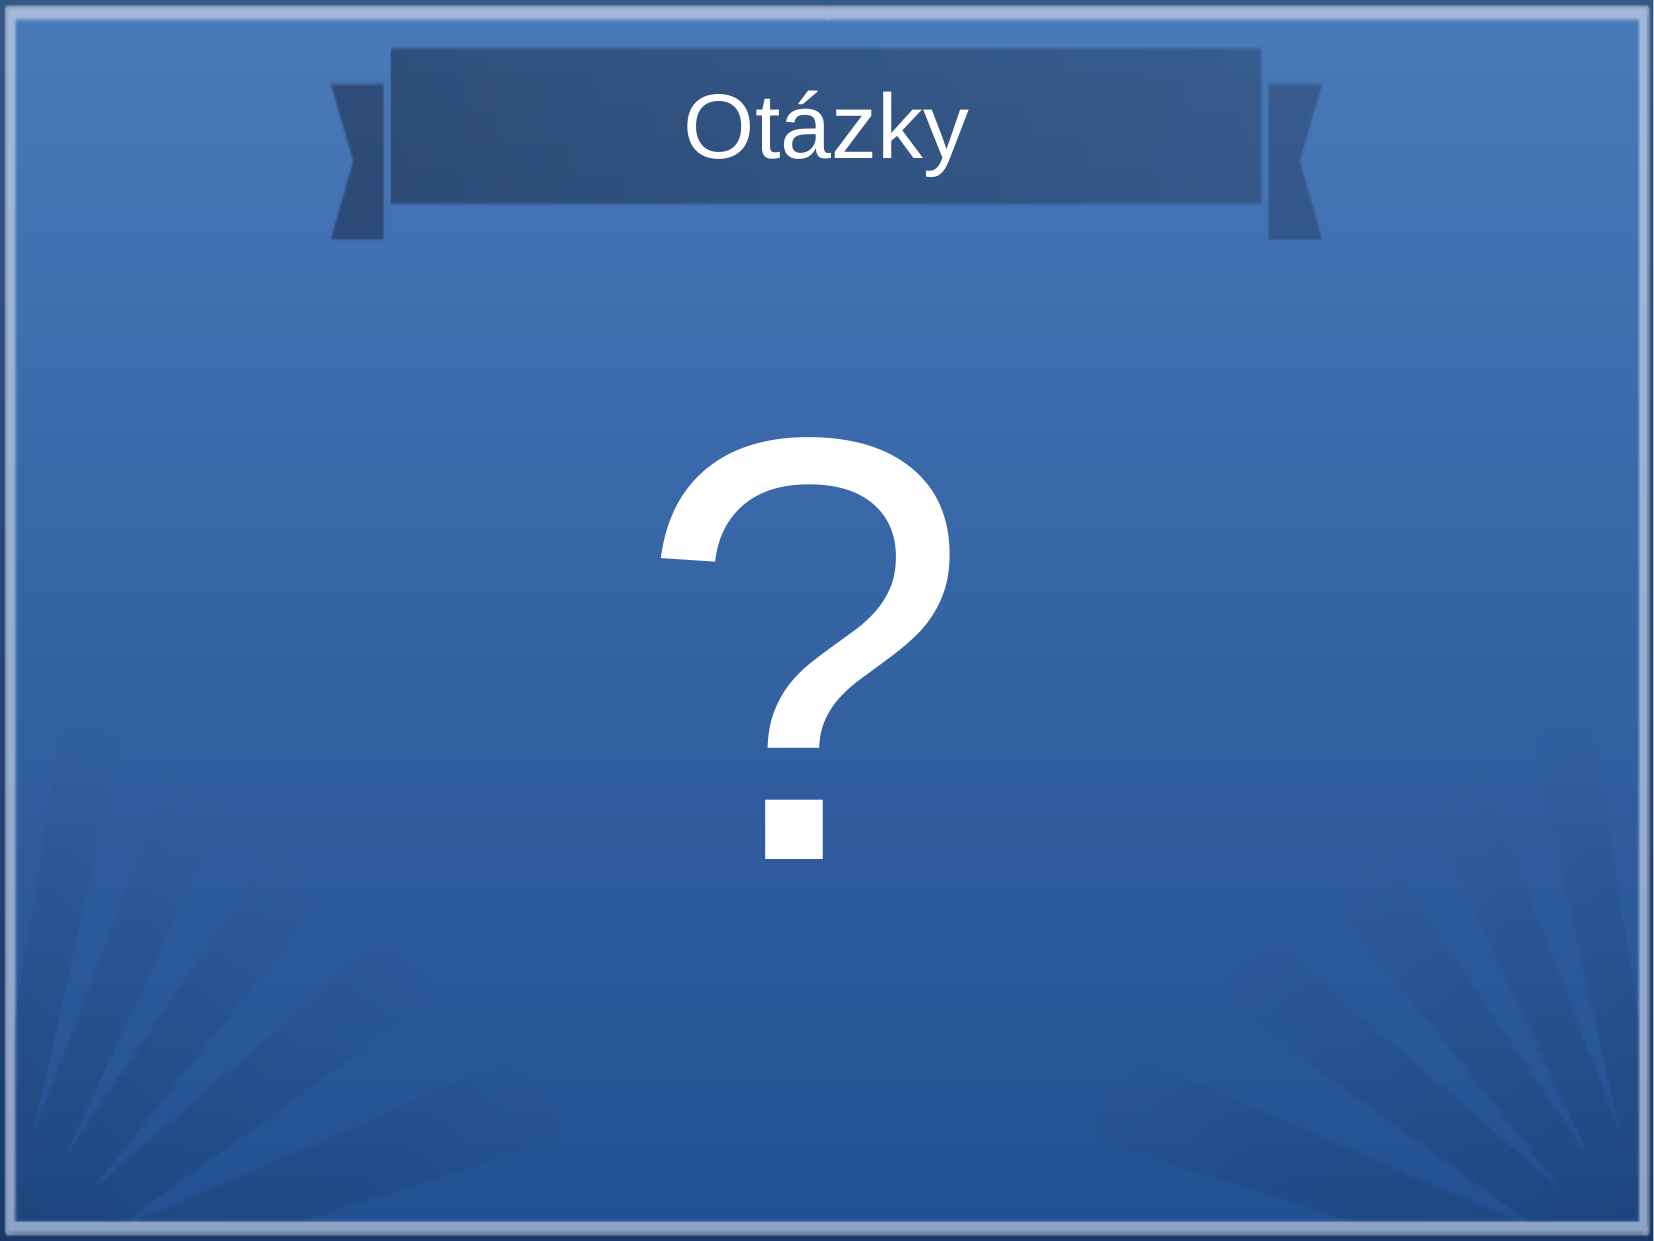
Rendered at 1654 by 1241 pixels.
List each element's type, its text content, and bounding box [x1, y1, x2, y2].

subtitle ? [82, 290, 1312, 1010]
title Otázky [389, 49, 1264, 205]
picture [0, 0, 1654, 1241]
